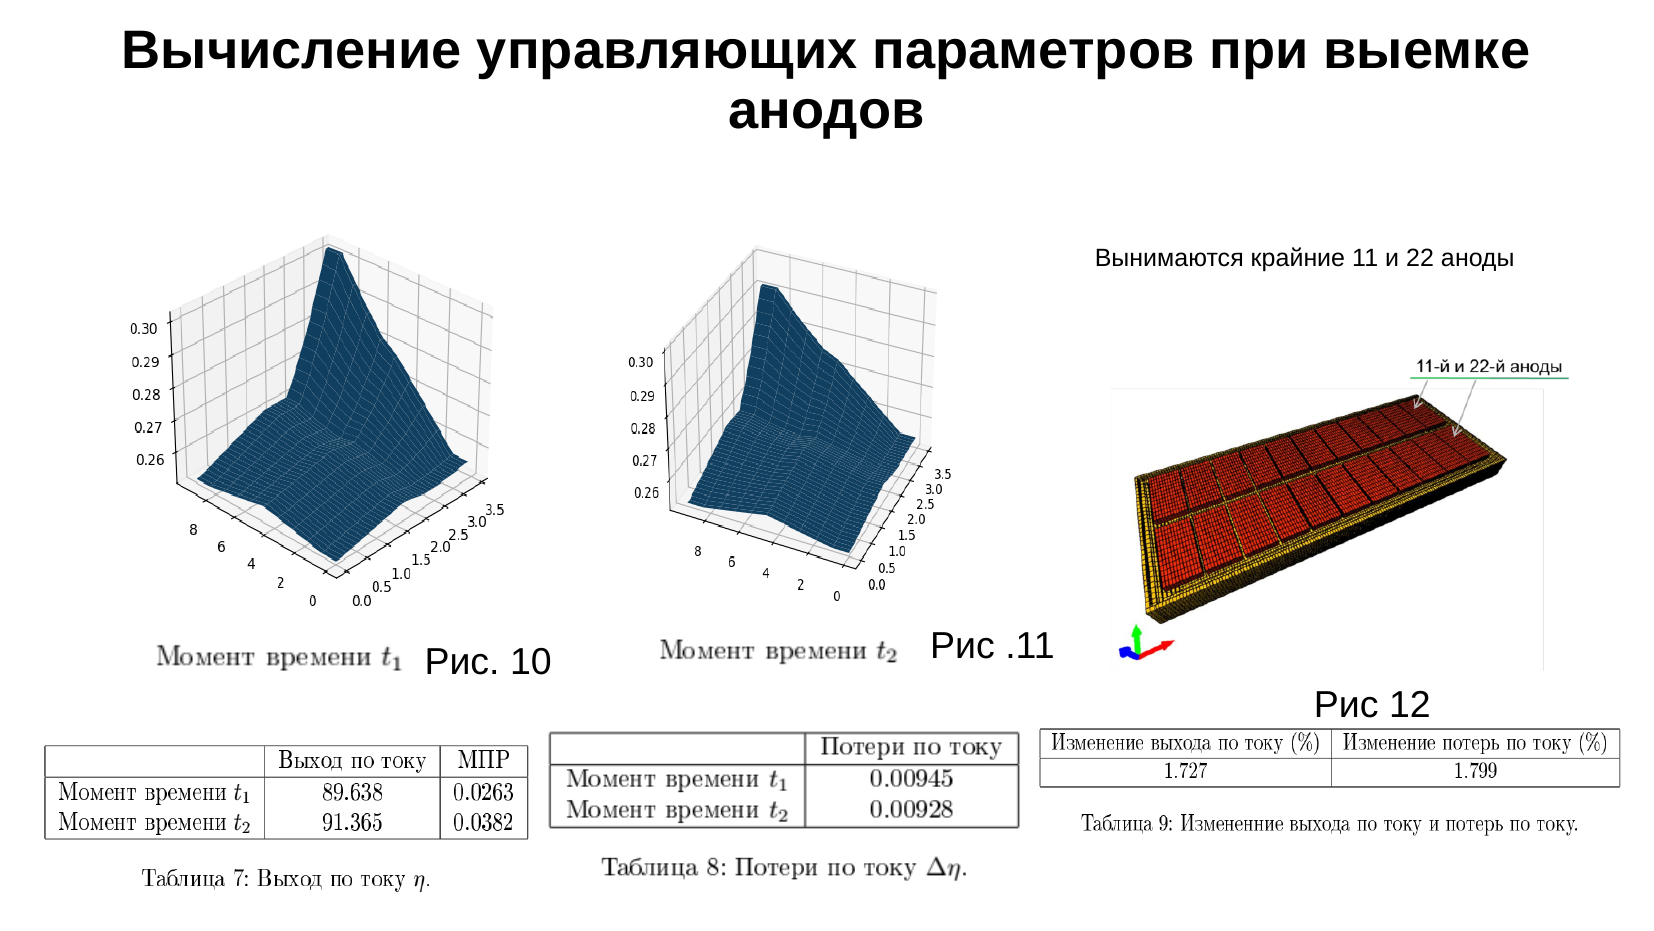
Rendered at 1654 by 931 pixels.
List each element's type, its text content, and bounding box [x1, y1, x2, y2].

title Вычисление управляющих параметров при выемке анодов [82, 12, 1571, 148]
picture [37, 705, 1625, 901]
picture [18, 140, 1582, 680]
text_box Рис. 10 [409, 633, 567, 691]
text_box Рис .11 [915, 617, 1093, 677]
text_box Рис 12 [1299, 676, 1446, 722]
text_box Вынимаются крайние 11 и 22 аноды [1079, 236, 1582, 294]
